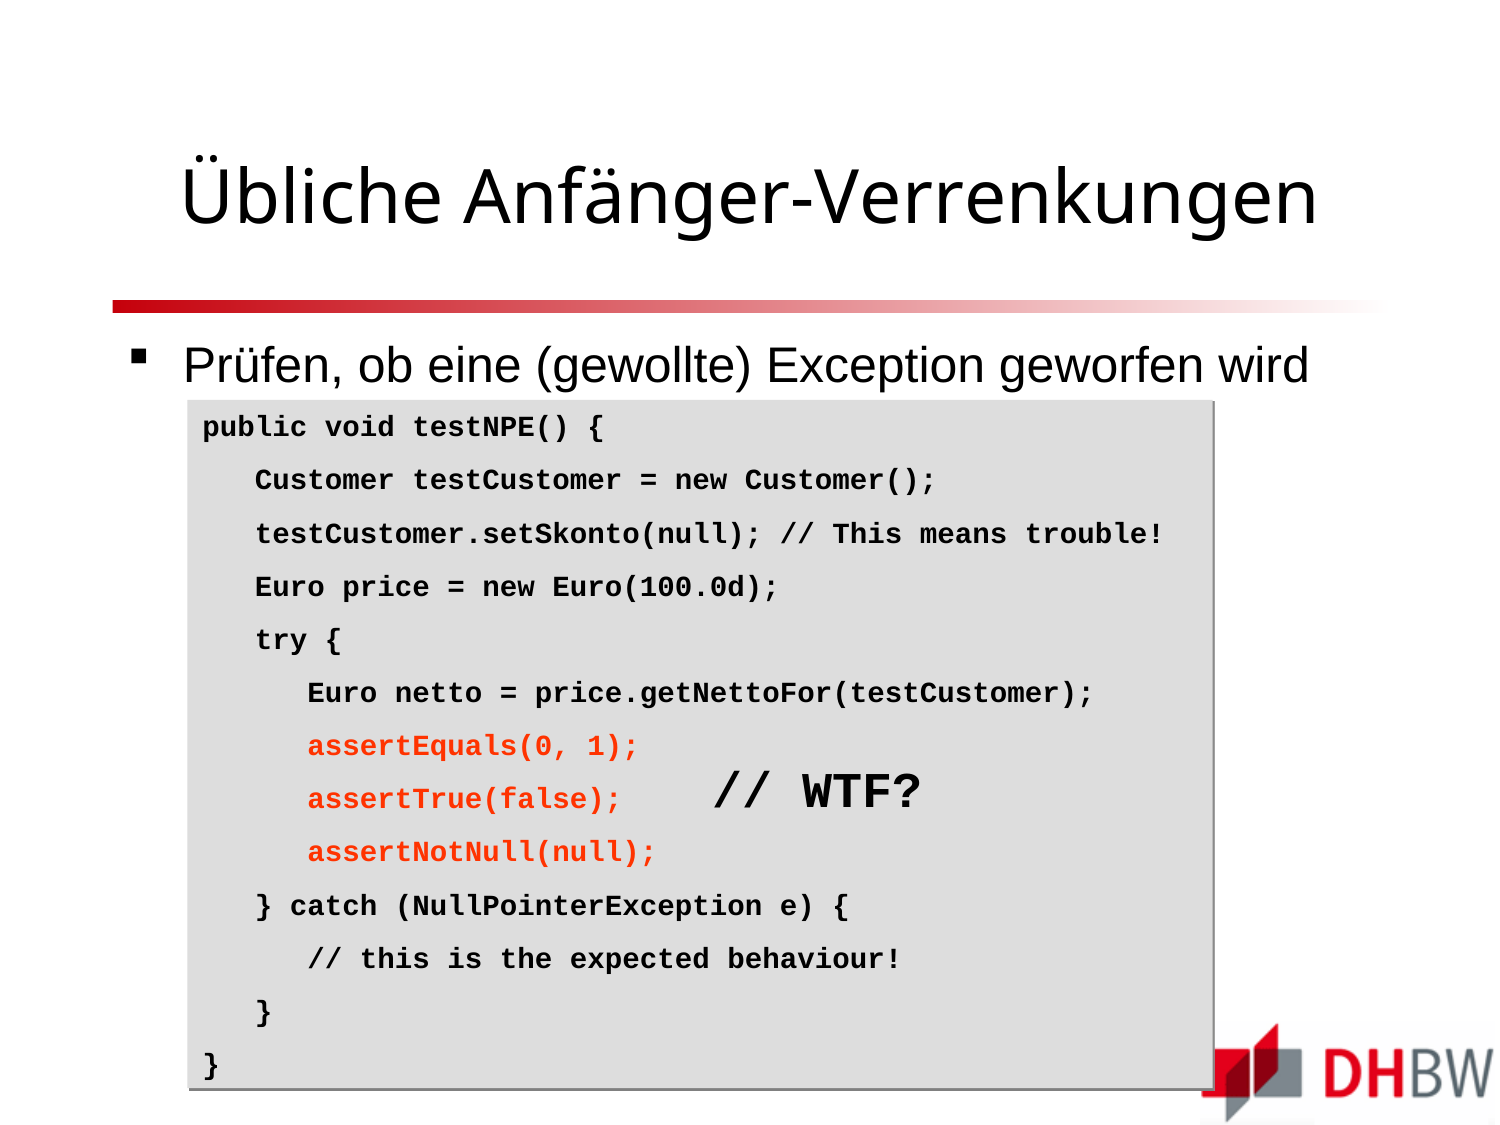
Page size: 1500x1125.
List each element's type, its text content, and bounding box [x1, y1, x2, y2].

text_box public void testNPE() { Customer testCustomer = new Customer(); testCustomer.setSkonto(null); // This means trouble! Euro price = new Euro(100.0d); try { Euro netto = price.getNettoFor(testCustomer); assertEquals(0, 1); assertTrue(false); assertNotNull(null); } catch (NullPointerException e) { // this is the expected behaviour! } } [187, 399, 1213, 1089]
title Übliche Anfänger-Verrenkungen [112, 96, 1388, 292]
picture [1200, 1021, 1495, 1125]
text_box // WTF? [697, 749, 938, 826]
list Prüfen, ob eine (gewollte) Exception geworfen wird [112, 324, 1388, 1051]
